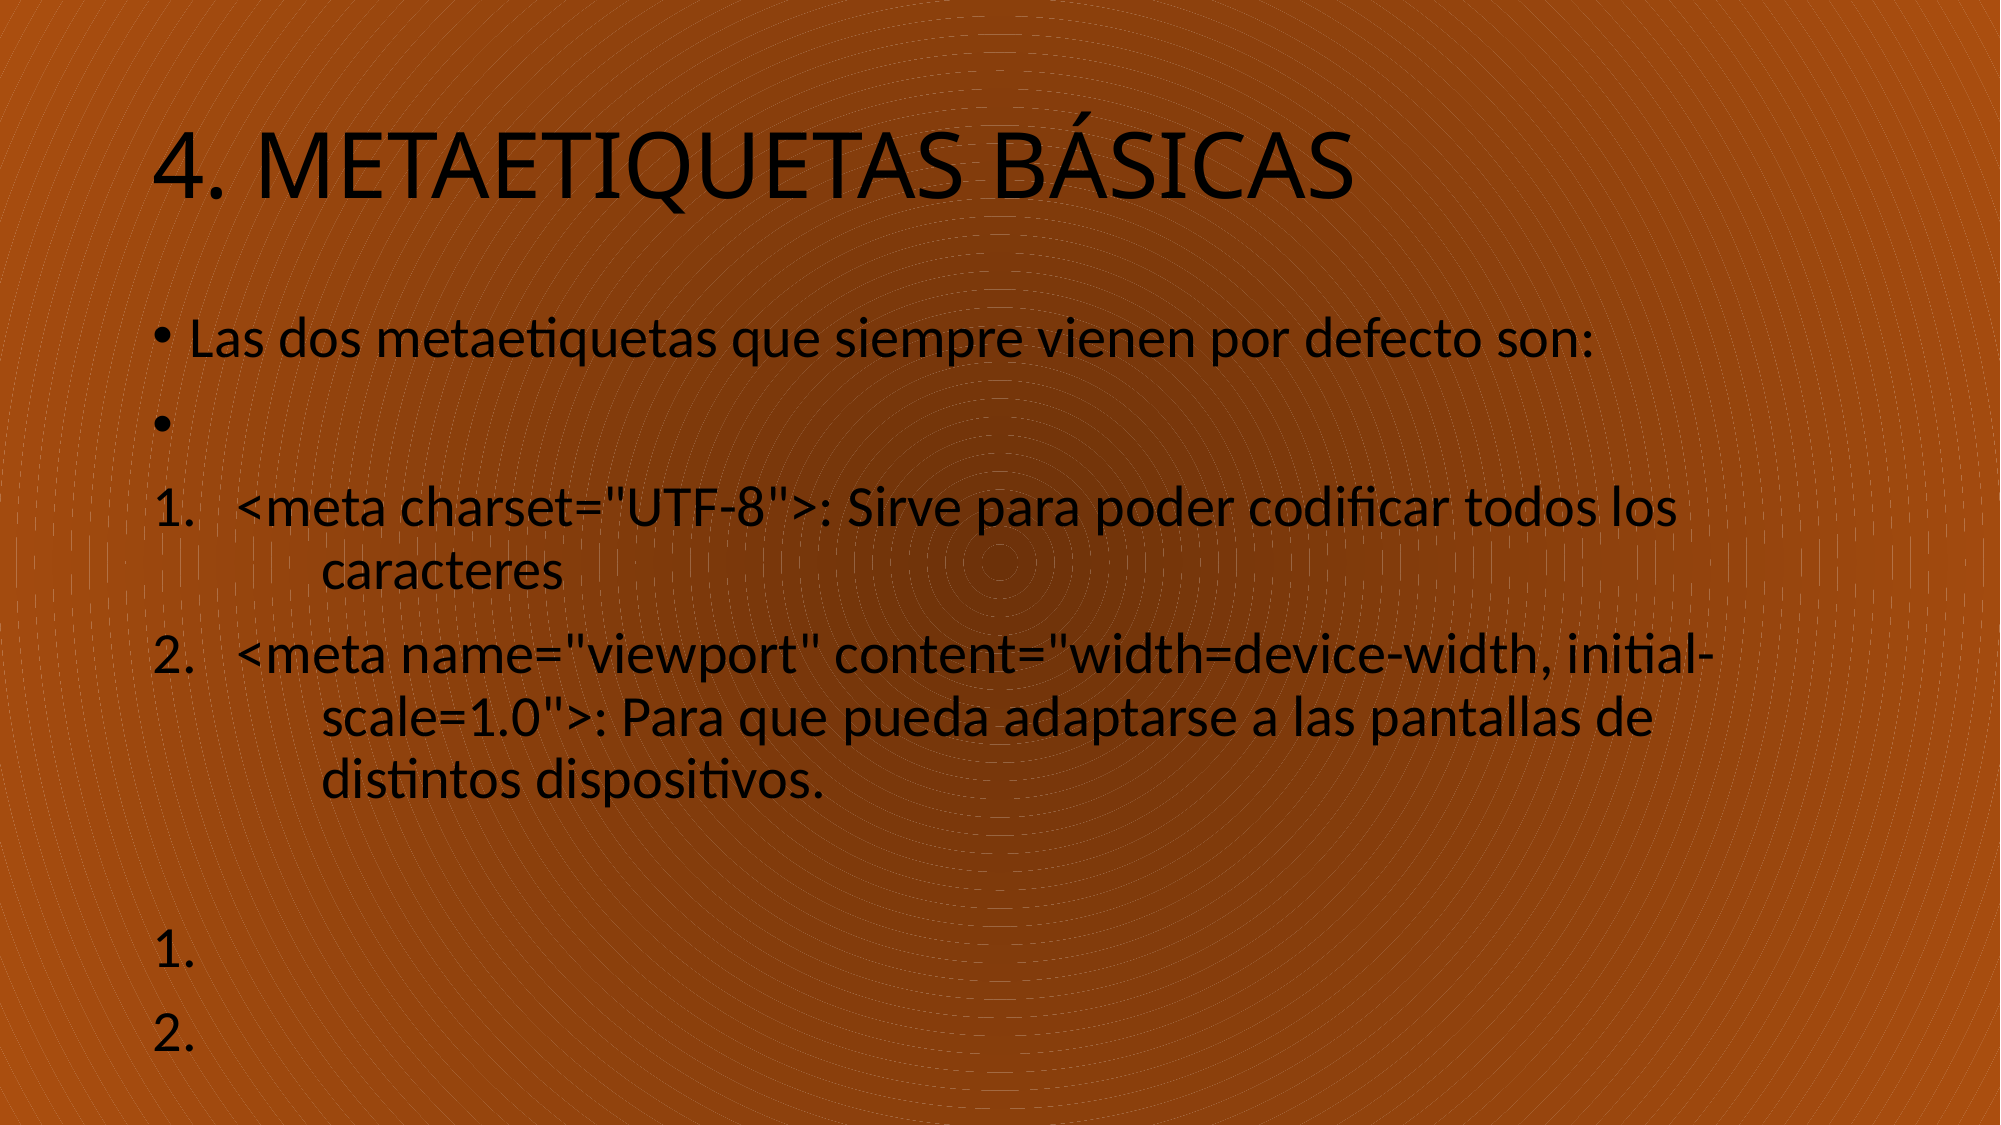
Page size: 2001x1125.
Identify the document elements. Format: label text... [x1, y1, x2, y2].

title 4. METAETIQUETAS BÁSICAS [137, 59, 1863, 278]
list Las dos metaetiquetas que siempre vienen por defecto son: <meta charset="UTF-8">: Sirve para poder codificar todos los caracteres <meta name="viewport" content="width=device-width, initial-scale=1.0">: Para que pueda adaptarse a las pantallas de distintos dispositivos. [137, 299, 1863, 1014]
